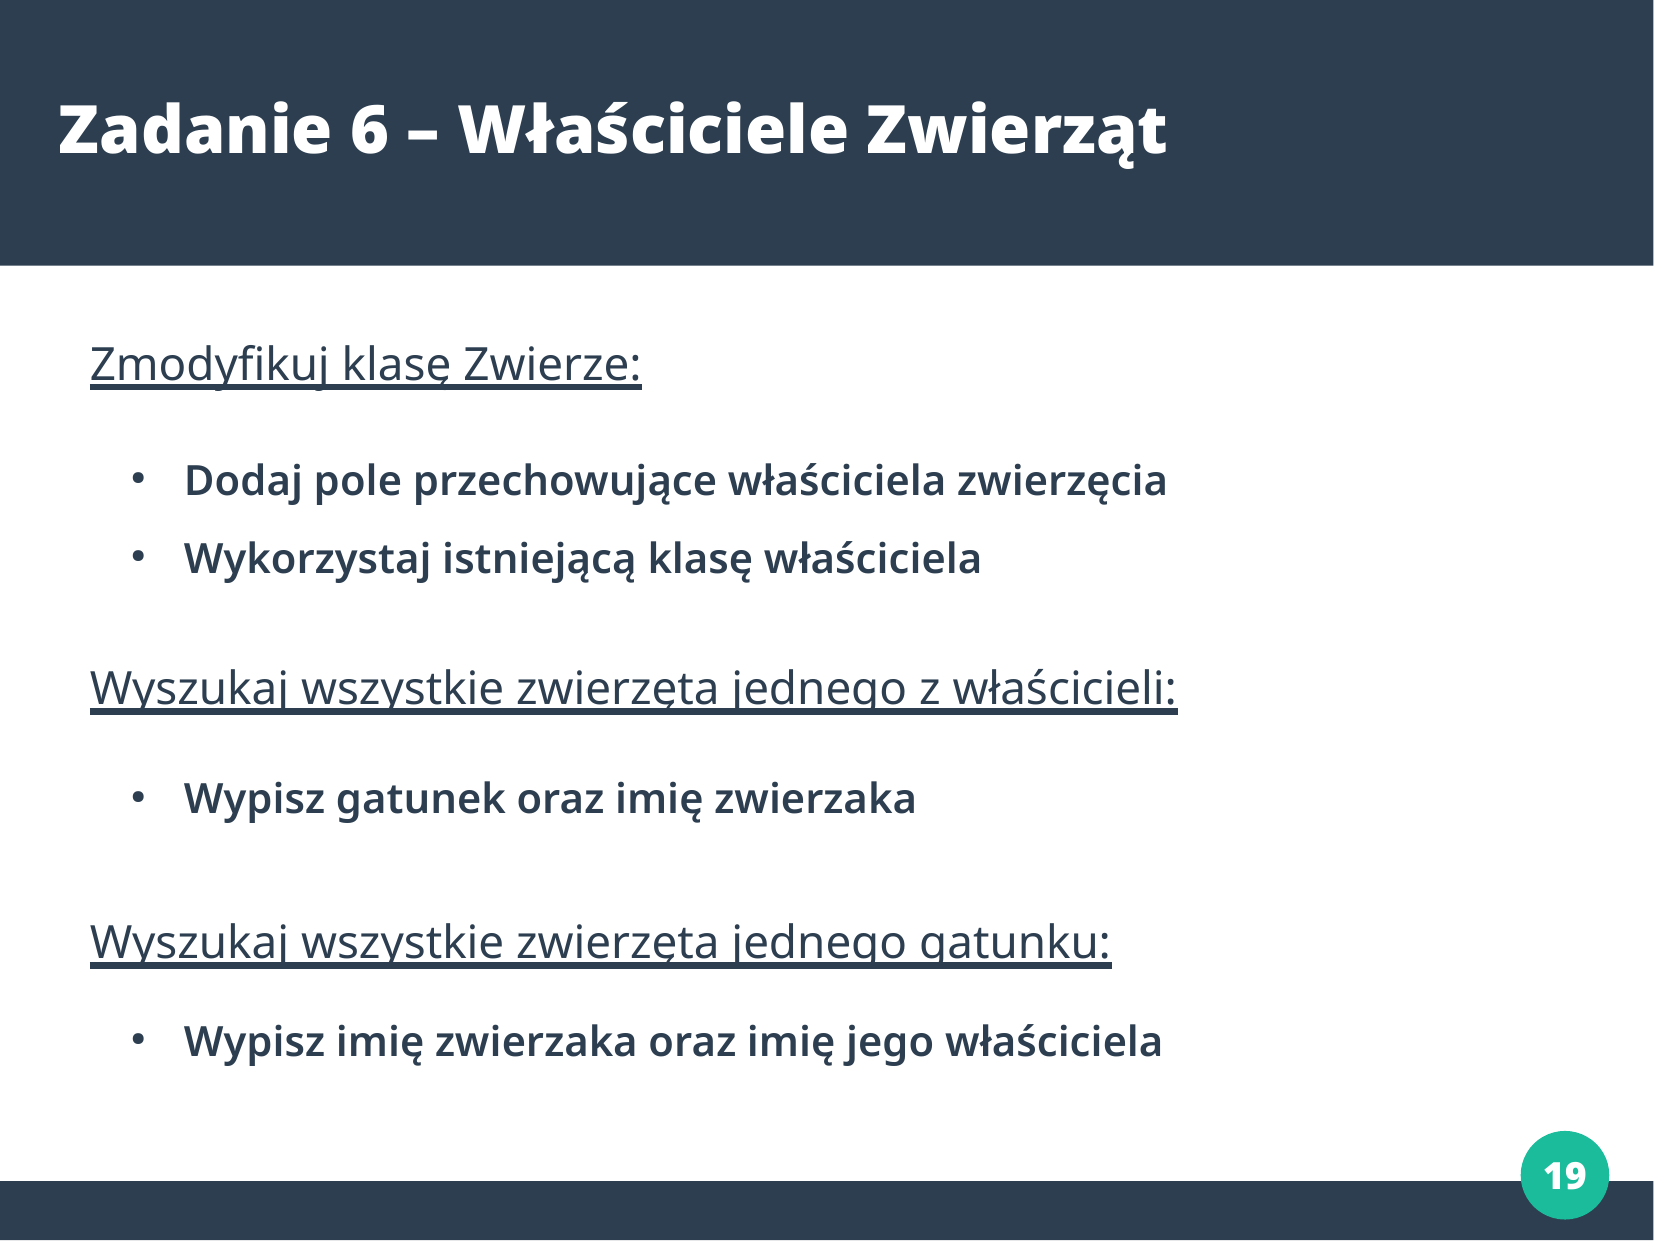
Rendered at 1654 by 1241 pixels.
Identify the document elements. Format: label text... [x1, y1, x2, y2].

text_box Wyszukaj wszystkie zwierzęta jednego z właścicieli: [75, 648, 1531, 728]
text_box Zmodyfikuj klasę Zwierze: [75, 323, 1531, 403]
list Wypisz gatunek oraz imię zwierzaka [113, 691, 1501, 902]
list Wypisz imię zwierzaka oraz imię jego właściciela [113, 933, 1501, 1241]
text_box Wyszukaj wszystkie zwierzęta jednego gatunku: [75, 902, 1531, 982]
list Dodaj pole przechowujące właściciela zwierzęcia Wykorzystaj istniejącą klasę właściciela [113, 403, 1501, 648]
title Zadanie 6 – Właściciele Zwierząt [59, 49, 1595, 207]
